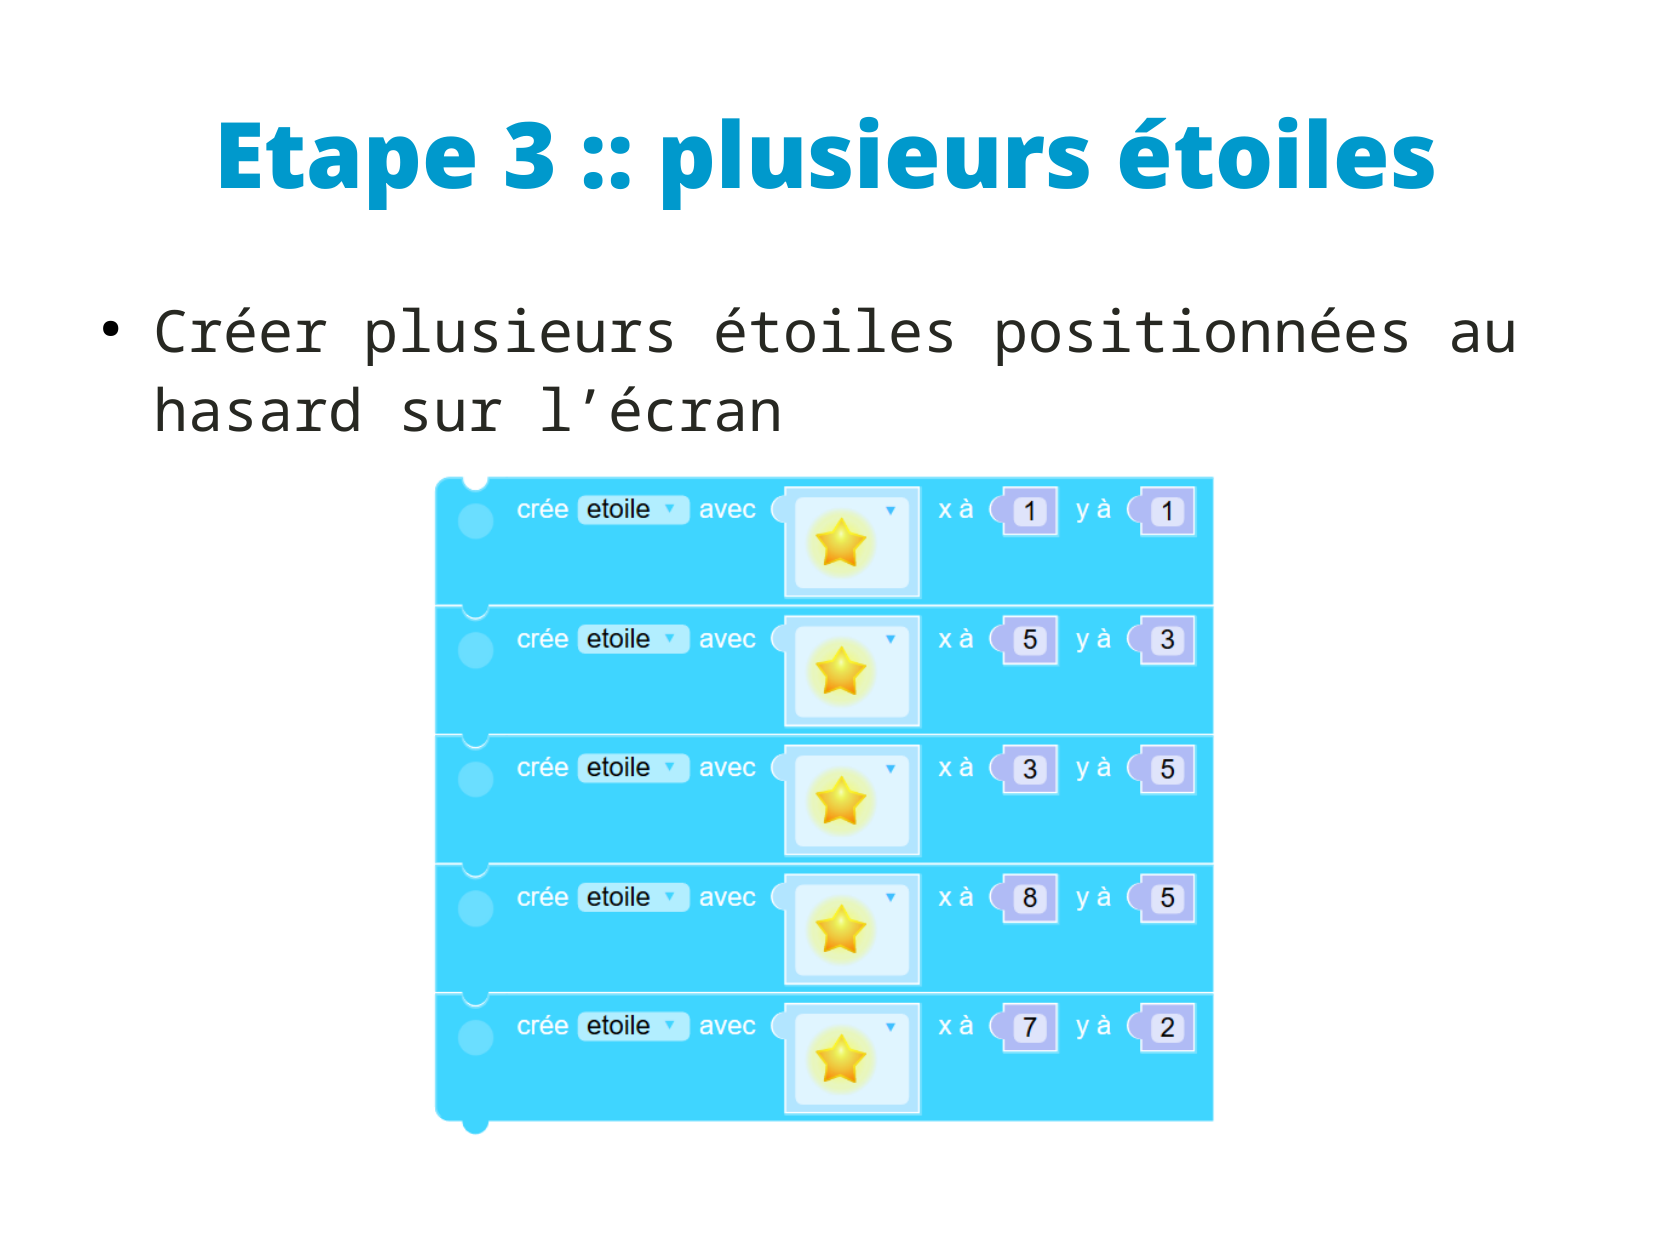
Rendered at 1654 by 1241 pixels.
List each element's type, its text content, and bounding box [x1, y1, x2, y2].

list Créer plusieurs étoiles positionnées au hasard sur l’écran [82, 290, 1571, 1010]
picture [428, 461, 1225, 1146]
title Etape 3 :: plusieurs étoiles [82, 49, 1571, 257]
